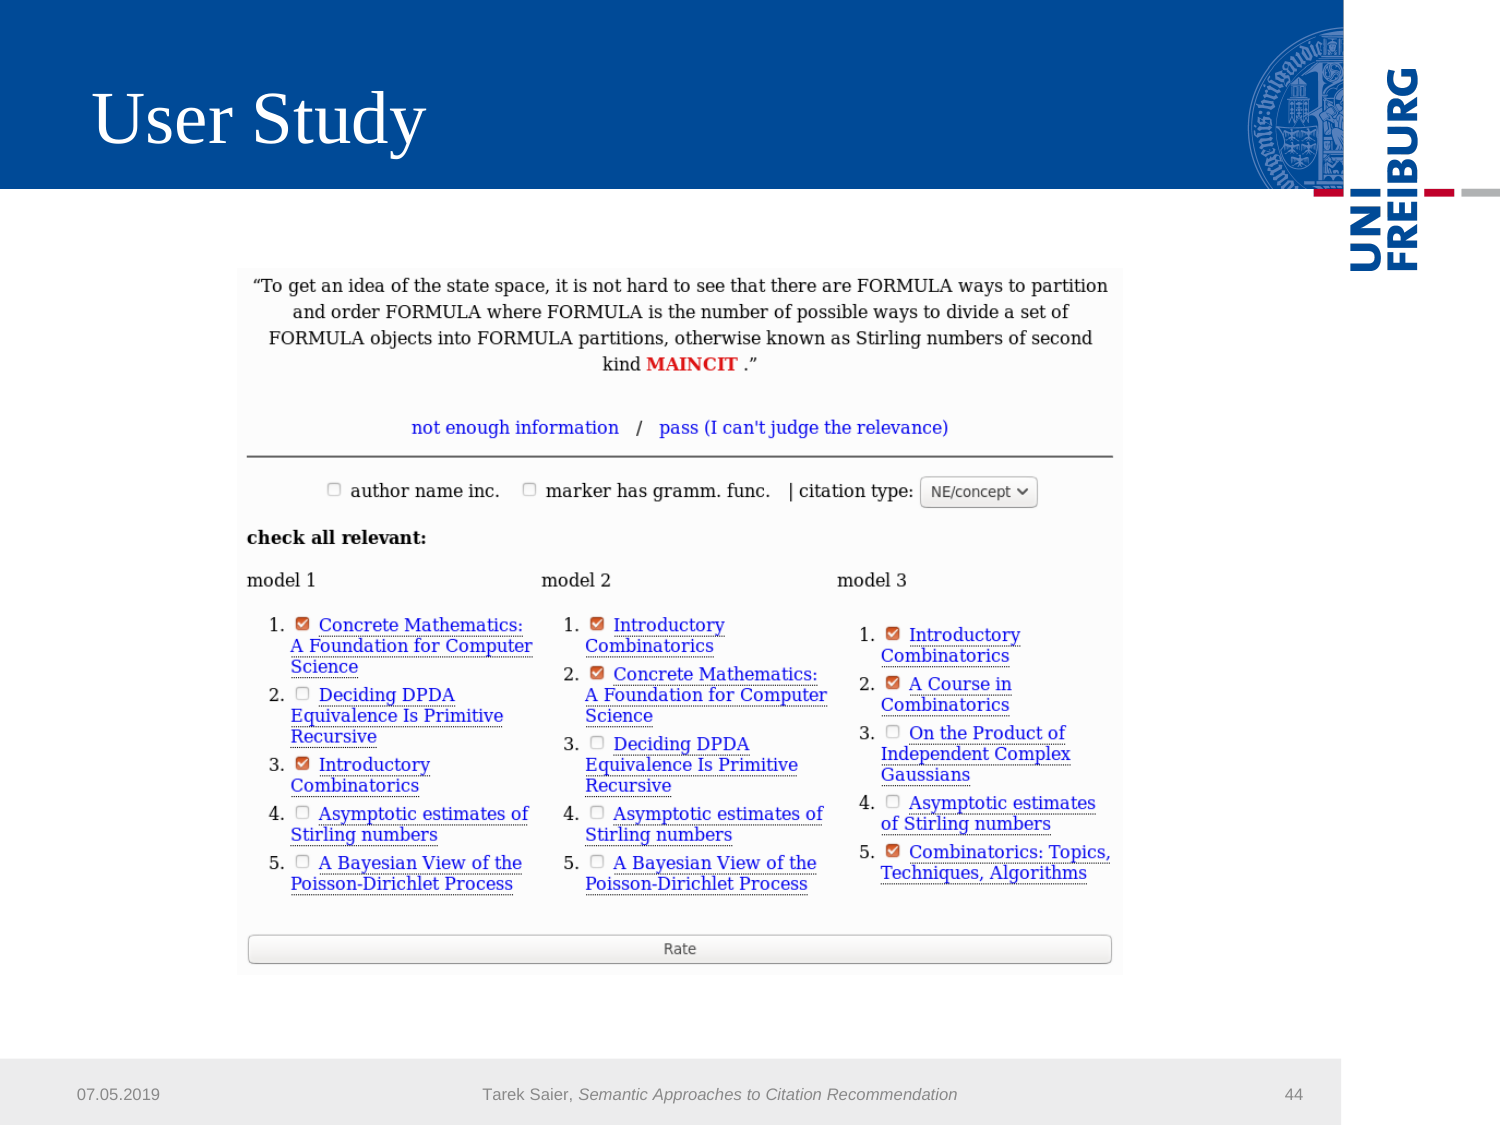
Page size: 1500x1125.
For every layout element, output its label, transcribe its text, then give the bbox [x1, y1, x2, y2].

picture [0, 0, 1500, 975]
title User Study [76, 49, 1235, 178]
